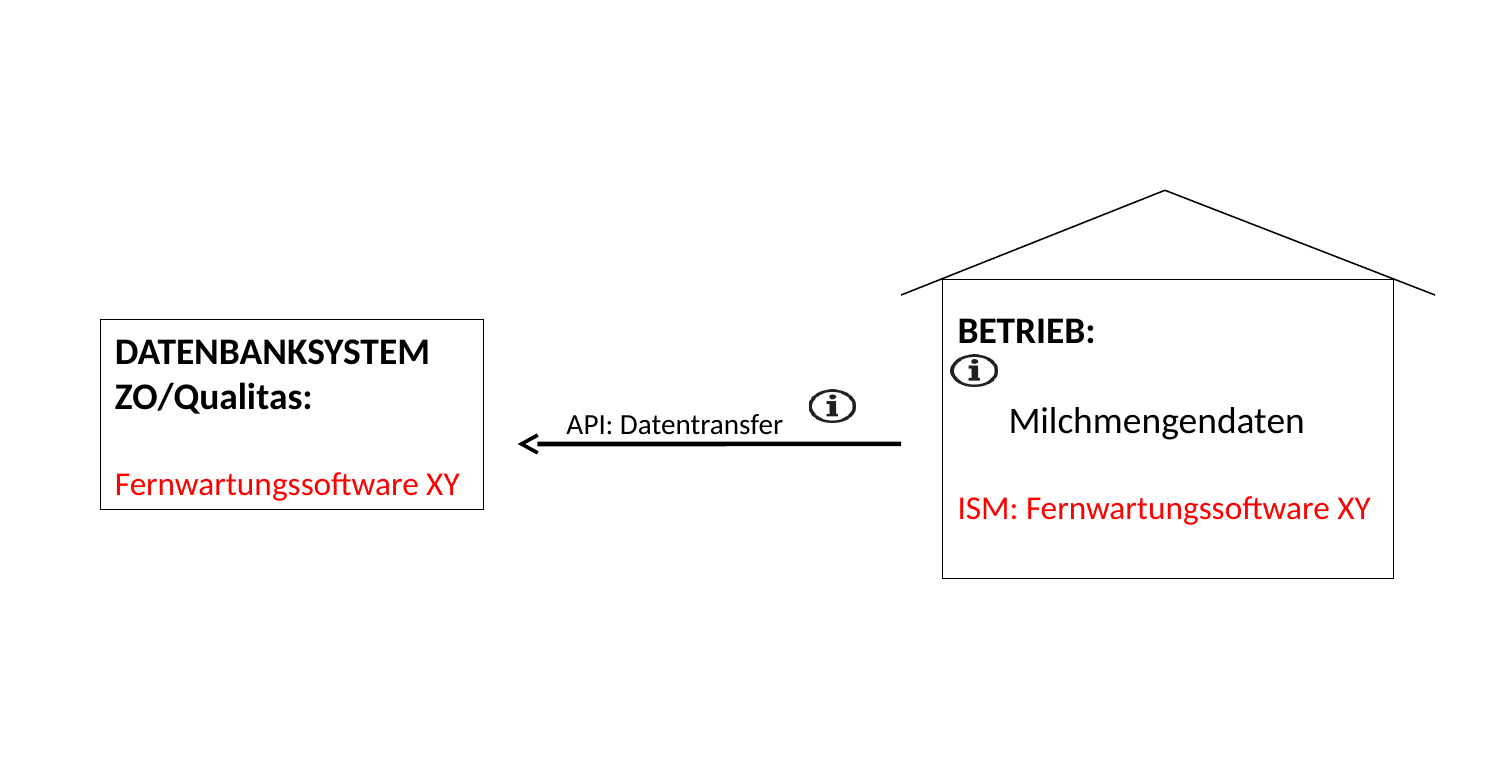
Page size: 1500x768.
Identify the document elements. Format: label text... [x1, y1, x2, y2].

picture [950, 354, 998, 387]
text_box API: Datentransfer [551, 397, 809, 441]
text_box BETRIEB: Milchmengendaten ISM: Fernwartungssoftware XY [942, 279, 1394, 579]
text_box DATENBANKSYSTEM ZO/Qualitas: Fernwartungssoftware XY [100, 319, 484, 510]
picture [808, 389, 856, 423]
